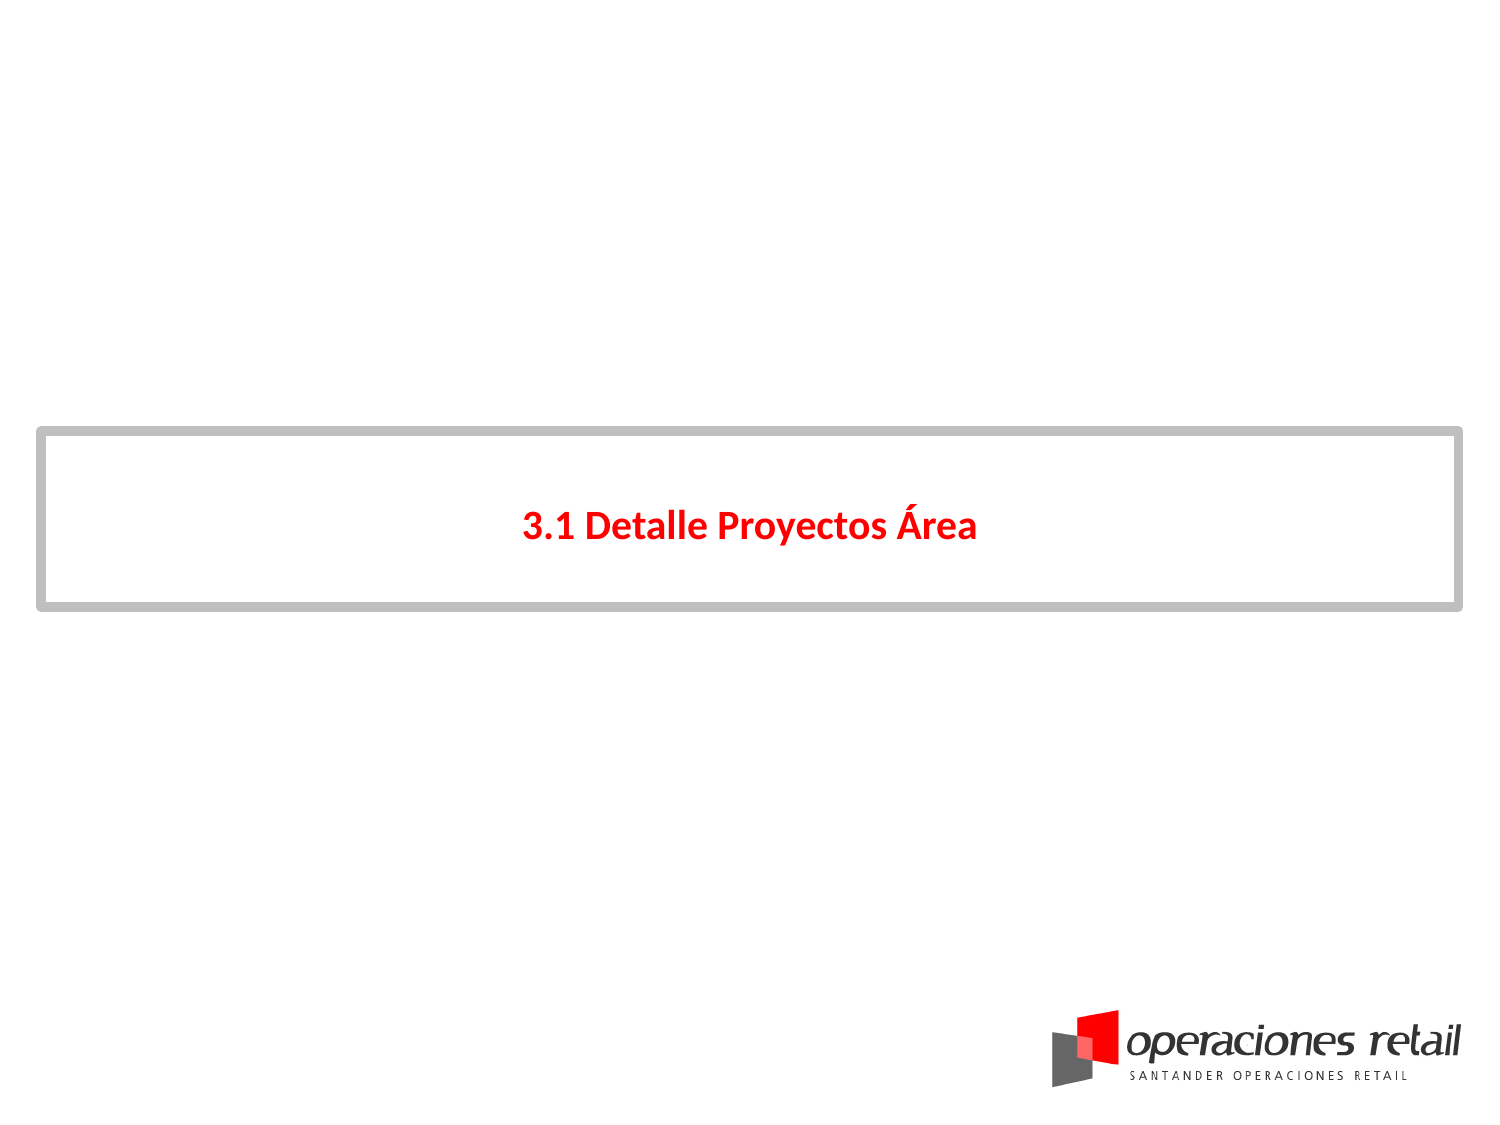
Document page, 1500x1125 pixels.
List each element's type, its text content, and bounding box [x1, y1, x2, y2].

picture [1041, 999, 1472, 1098]
text_box 3.1 Detalle Proyectos Área [41, 431, 1459, 607]
